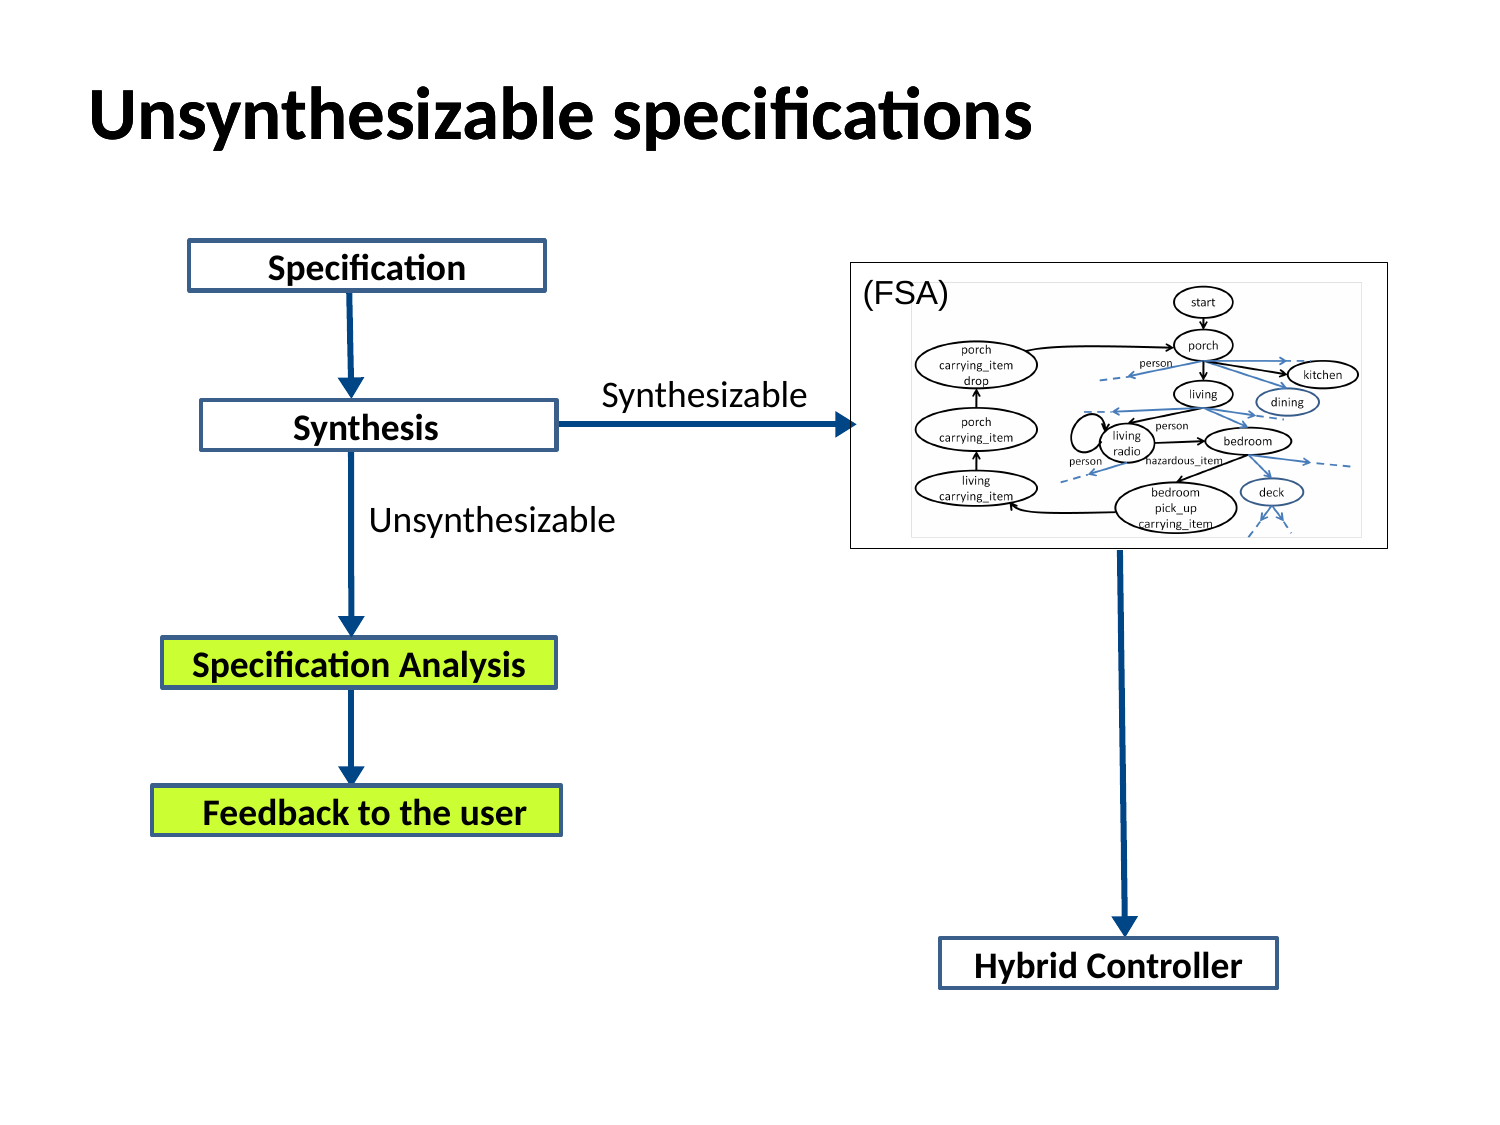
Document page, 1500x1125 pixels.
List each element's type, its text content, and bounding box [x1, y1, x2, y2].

text_box Feedback to the user [152, 785, 562, 836]
text_box Unsynthesizable specifications [73, 57, 1050, 163]
text_box Specification Analysis [162, 637, 557, 688]
text_box Hybrid Controller [939, 938, 1278, 989]
text_box Synthesis [201, 399, 557, 450]
text_box (FSA) [847, 263, 1070, 319]
picture [911, 282, 1362, 538]
text_box Synthesizable [586, 362, 823, 423]
text_box Specification [189, 240, 545, 291]
text_box Unsynthesizable [355, 487, 632, 548]
